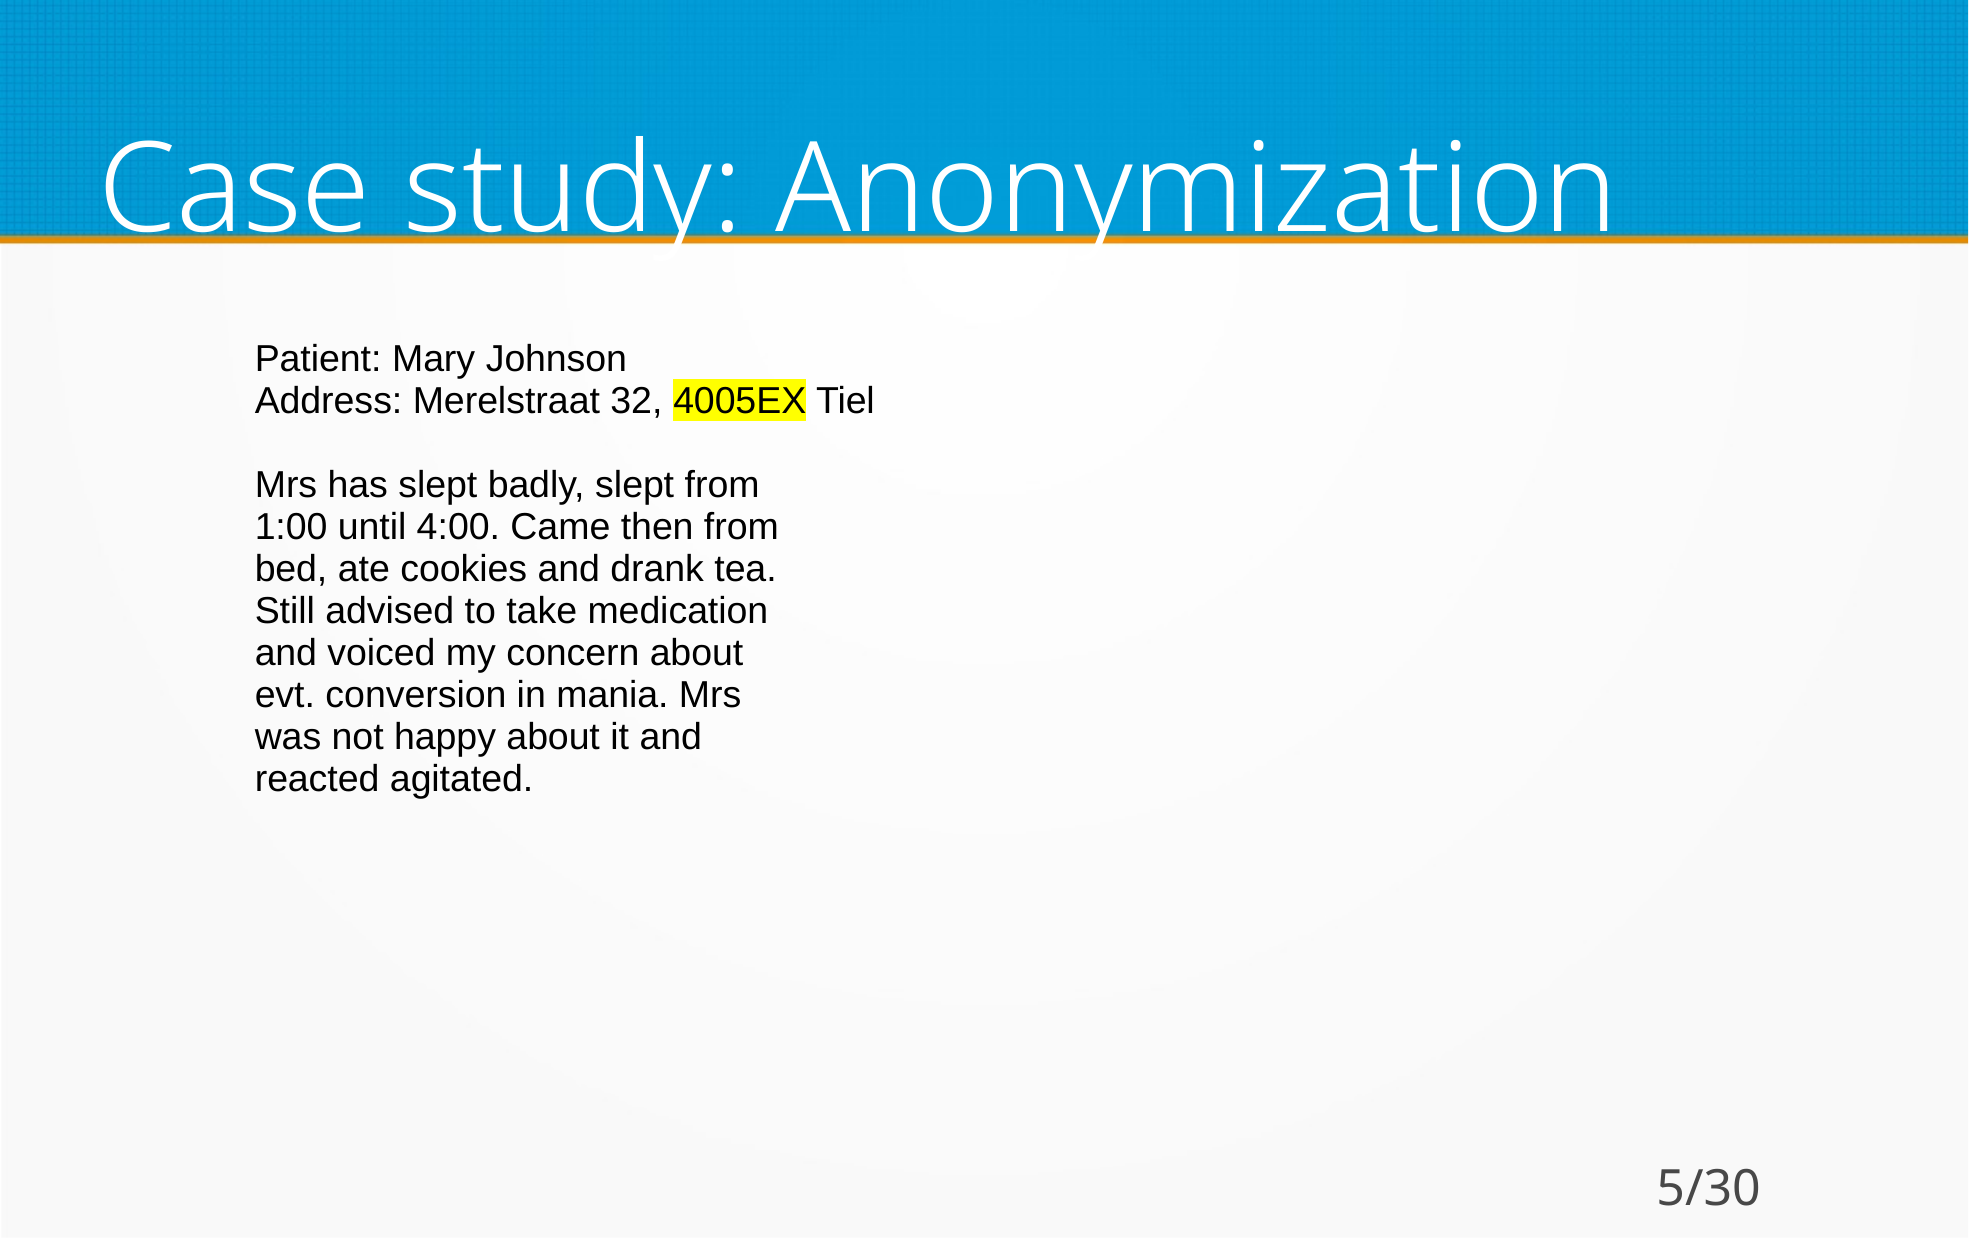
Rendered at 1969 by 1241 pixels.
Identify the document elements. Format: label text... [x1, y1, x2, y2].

text_box Patient: Mary Johnson Address: Merelstraat 32, 4005EX Tiel Mrs has slept badly, slept from 1:00 until 4:00. Came then from bed, ate cookies and drank tea. Still advised to take medication and voiced my concern about evt. conversion in mania. Mrs was not happy about it and reacted agitated. [240, 330, 991, 807]
picture [0, 233, 1969, 1241]
title Case study: Anonymization [98, 49, 1870, 257]
